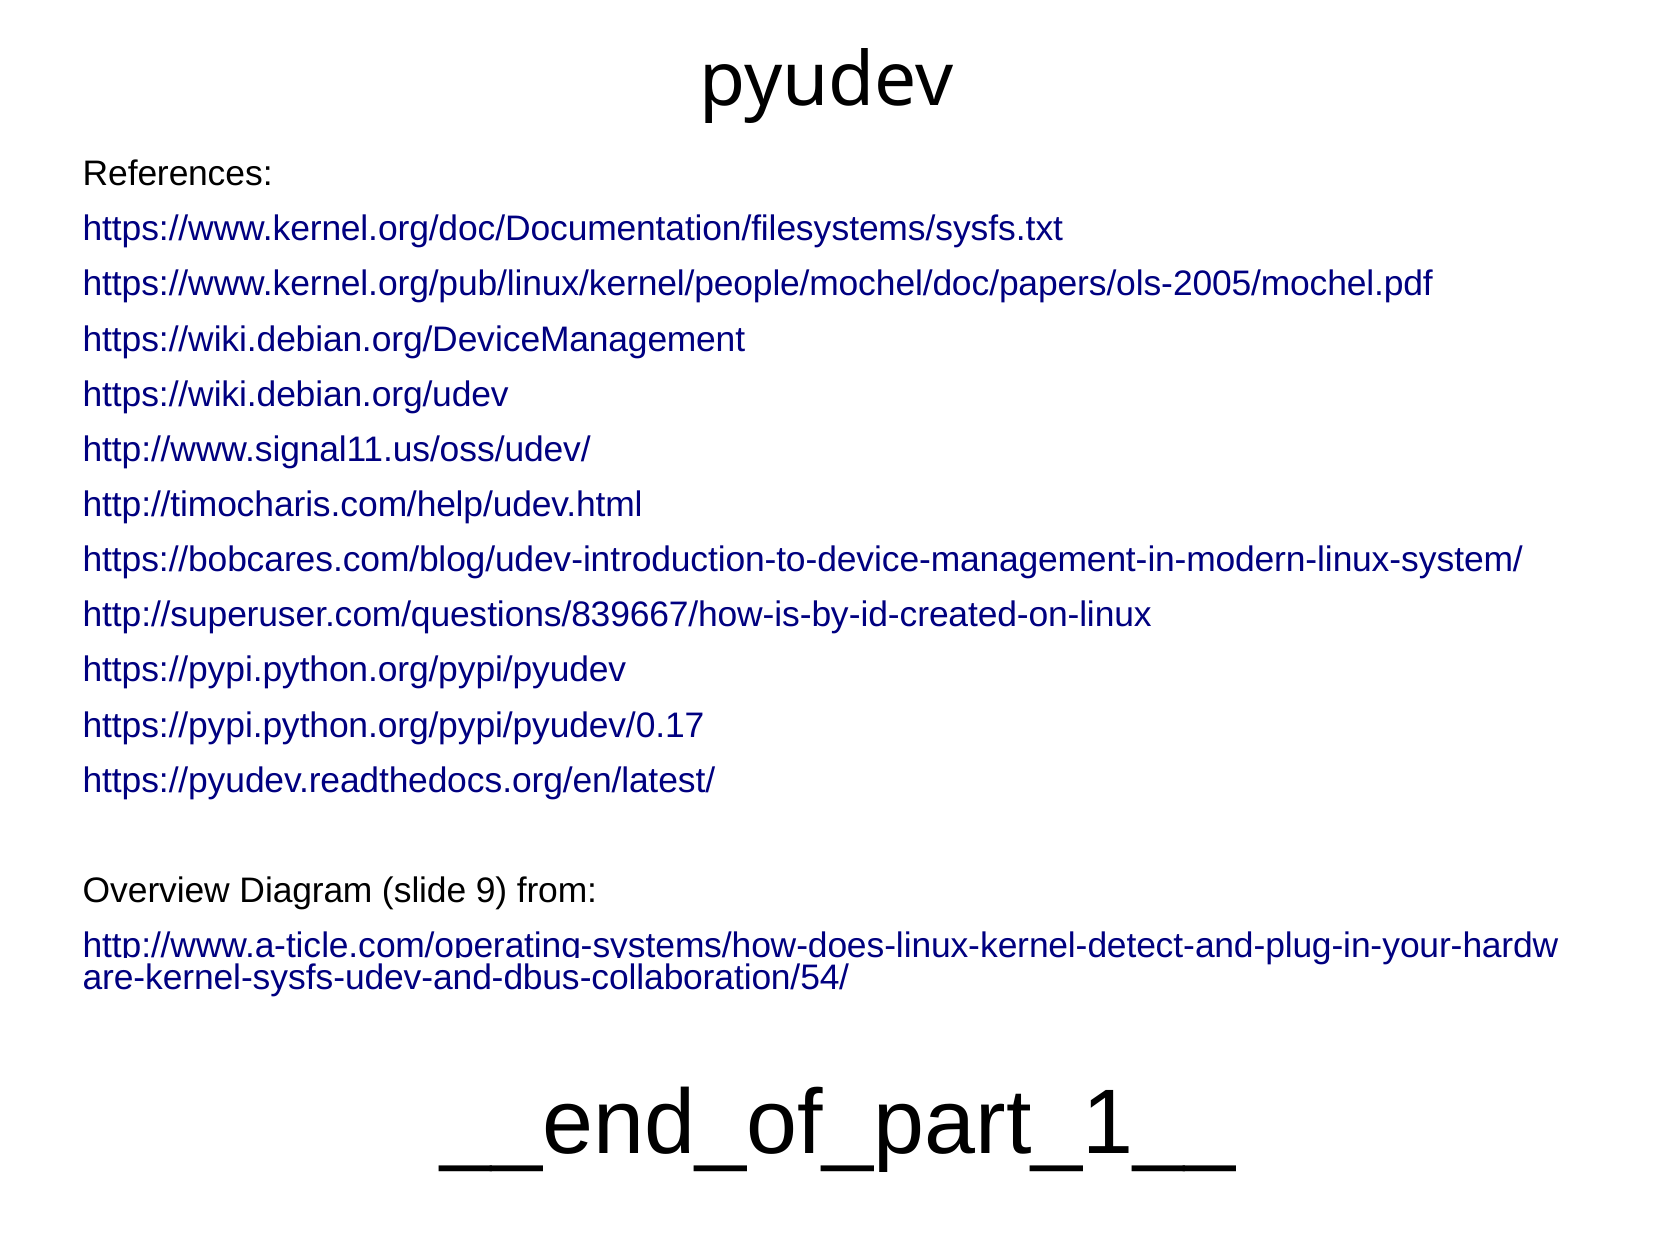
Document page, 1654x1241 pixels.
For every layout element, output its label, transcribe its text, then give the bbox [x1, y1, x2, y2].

list References: https://www.kernel.org/doc/Documentation/filesystems/sysfs.txt https://www.kernel.org/pub/linux/kernel/people/mochel/doc/papers/ols-2005/mochel.pdf https://wiki.debian.org/DeviceManagement https://wiki.debian.org/udev http://www.signal11.us/oss/udev/ http://timocharis.com/help/udev.html https://bobcares.com/blog/udev-introduction-to-device-management-in-modern-linux-system/ http://superuser.com/questions/839667/how-is-by-id-created-on-linux https://pypi.python.org/pypi/pyudev https://pypi.python.org/pypi/pyudev/0.17 https://pyudev.readthedocs.org/en/latest/ Overview Diagram (slide 9) from: http://www.a-ticle.com/operating-systems/how-does-linux-kernel-detect-and-plug-in-your-hardware-kernel-sysfs-udev-and-dbus-collaboration/54/ [82, 153, 1571, 969]
title __end_of_part_1__ [94, 1051, 1583, 1193]
title pyudev [82, 35, 1571, 118]
